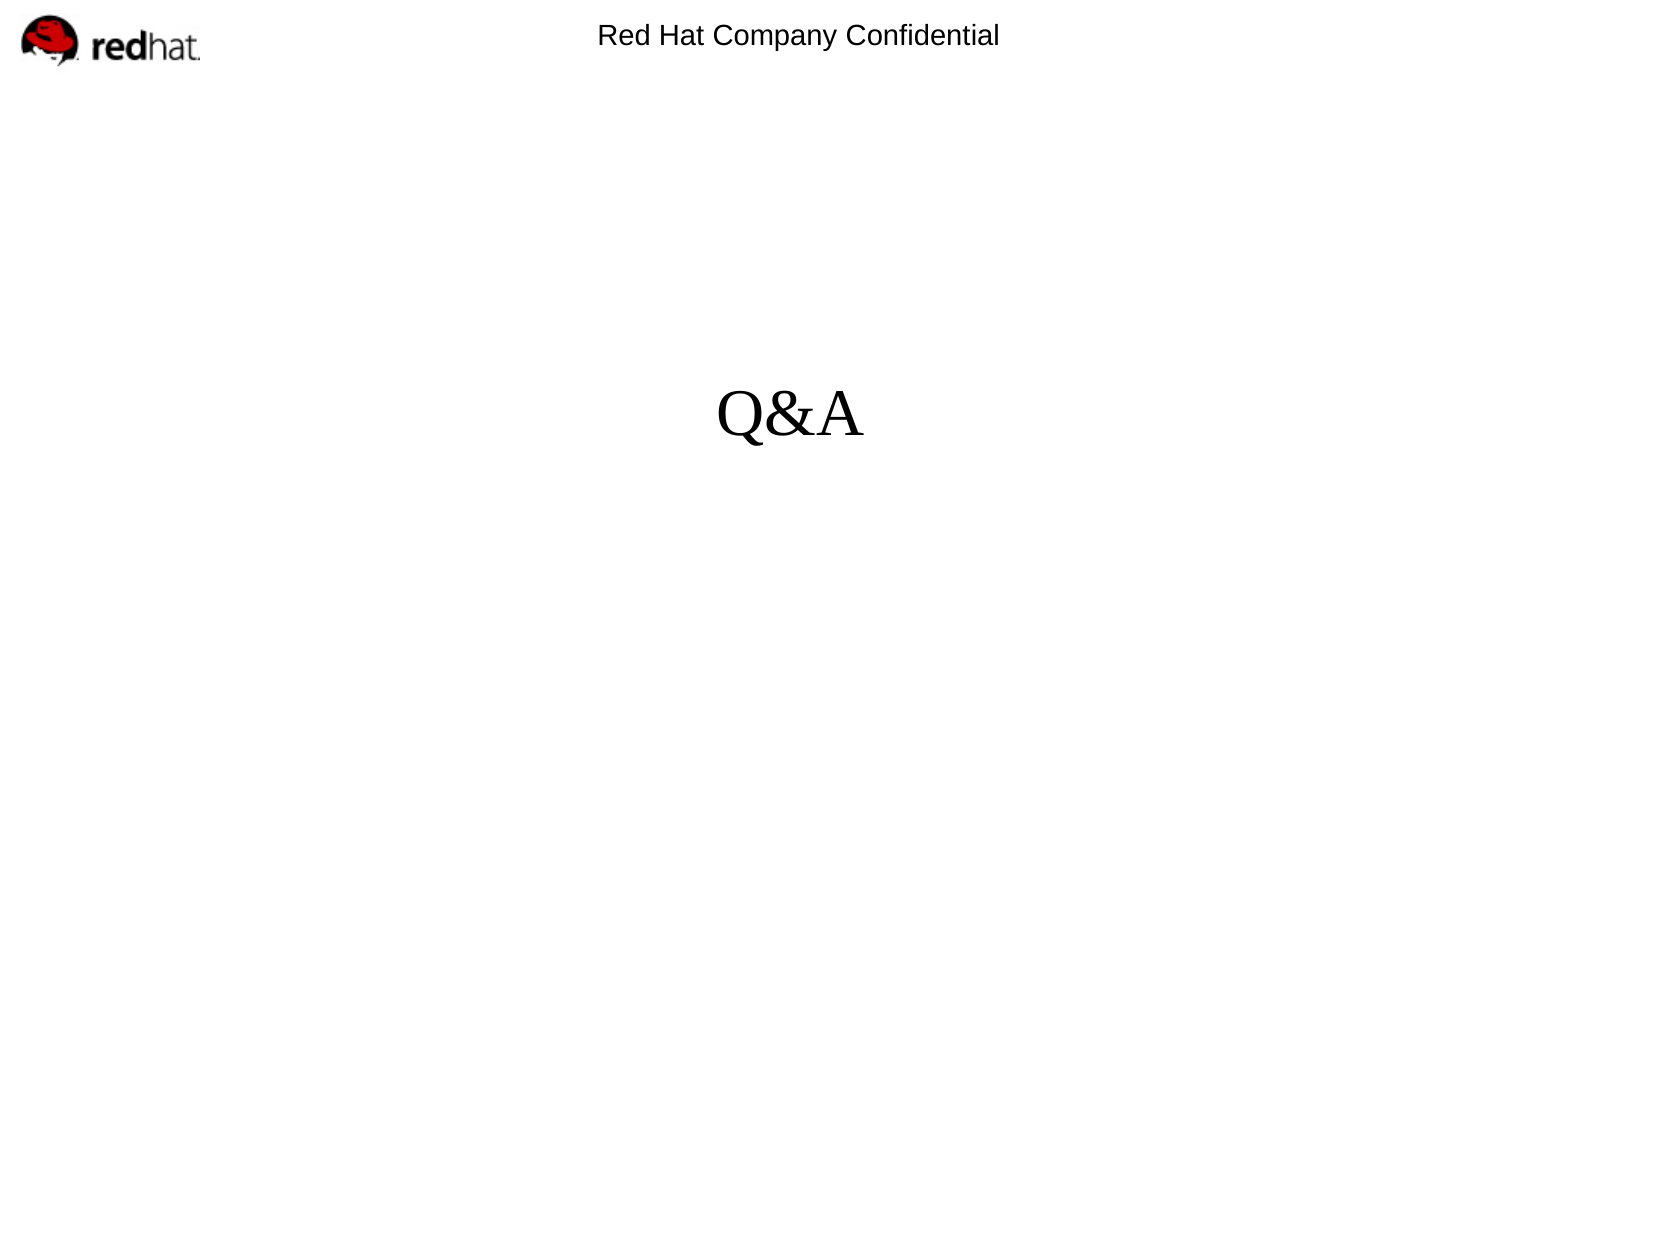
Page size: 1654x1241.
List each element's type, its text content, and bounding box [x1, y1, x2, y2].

picture [20, 13, 200, 74]
subtitle Q&A [74, 140, 1506, 1174]
